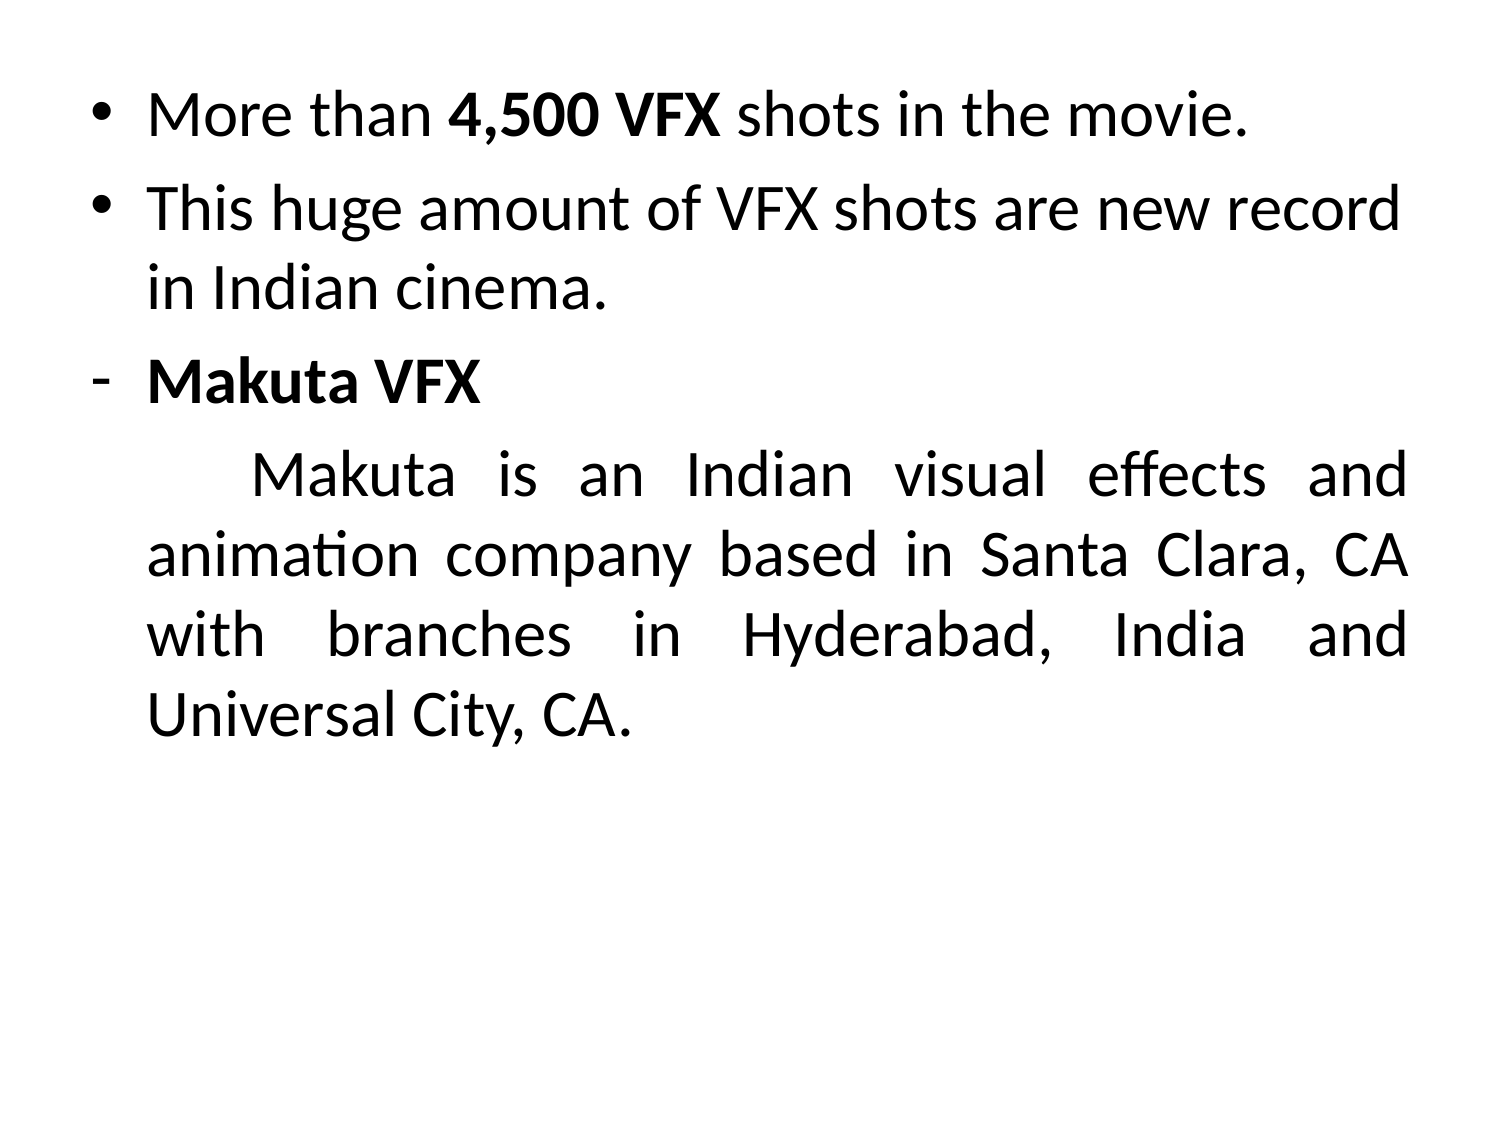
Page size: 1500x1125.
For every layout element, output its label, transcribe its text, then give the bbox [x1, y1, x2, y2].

list More than 4,500 VFX shots in the movie. This huge amount of VFX shots are new record in Indian cinema. Makuta VFX Makuta is an Indian visual effects and animation company based in Santa Clara, CA with branches in Hyderabad, India and Universal City, CA. [75, 62, 1425, 1005]
